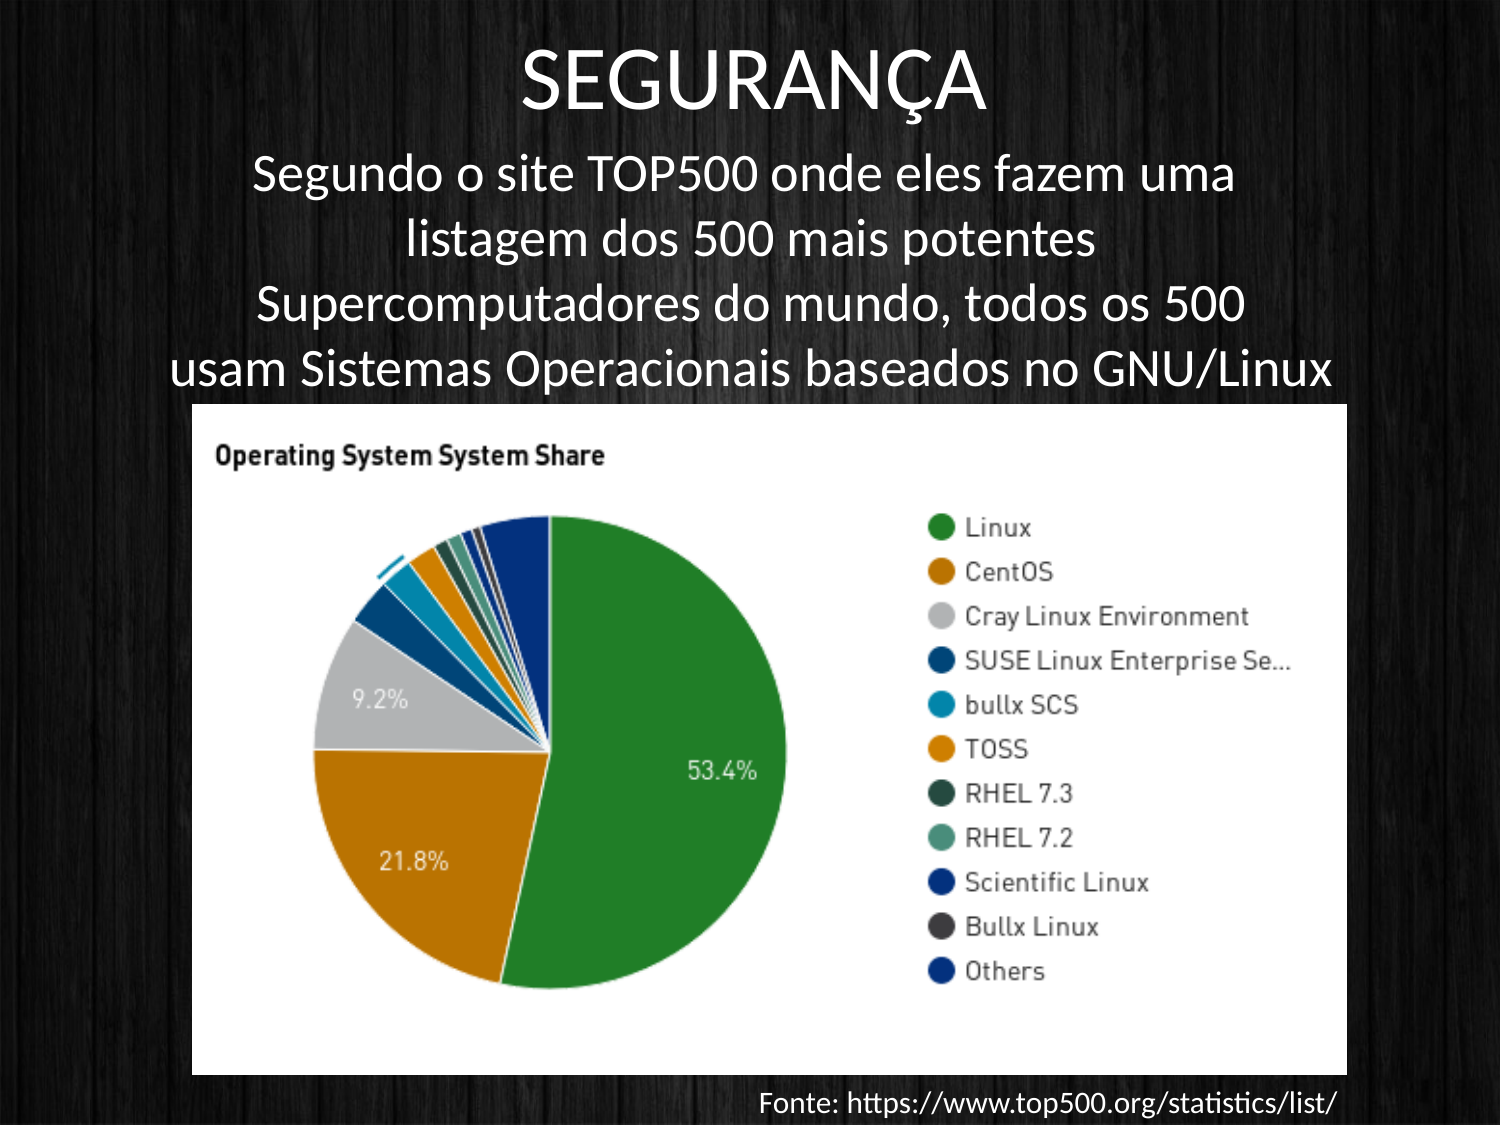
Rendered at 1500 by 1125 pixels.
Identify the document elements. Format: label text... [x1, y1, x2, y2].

text_box Fonte: https://www.top500.org/statistics/list/ [744, 1074, 1500, 1125]
text_box Segundo o site TOP500 onde eles fazem uma listagem dos 500 mais potentes Supercomputadores do mundo, todos os 500 usam Sistemas Operacionais baseados no GNU/Linux [154, 129, 1350, 405]
picture [0, 0, 1500, 1125]
title SEGURANÇA [79, 15, 1430, 130]
